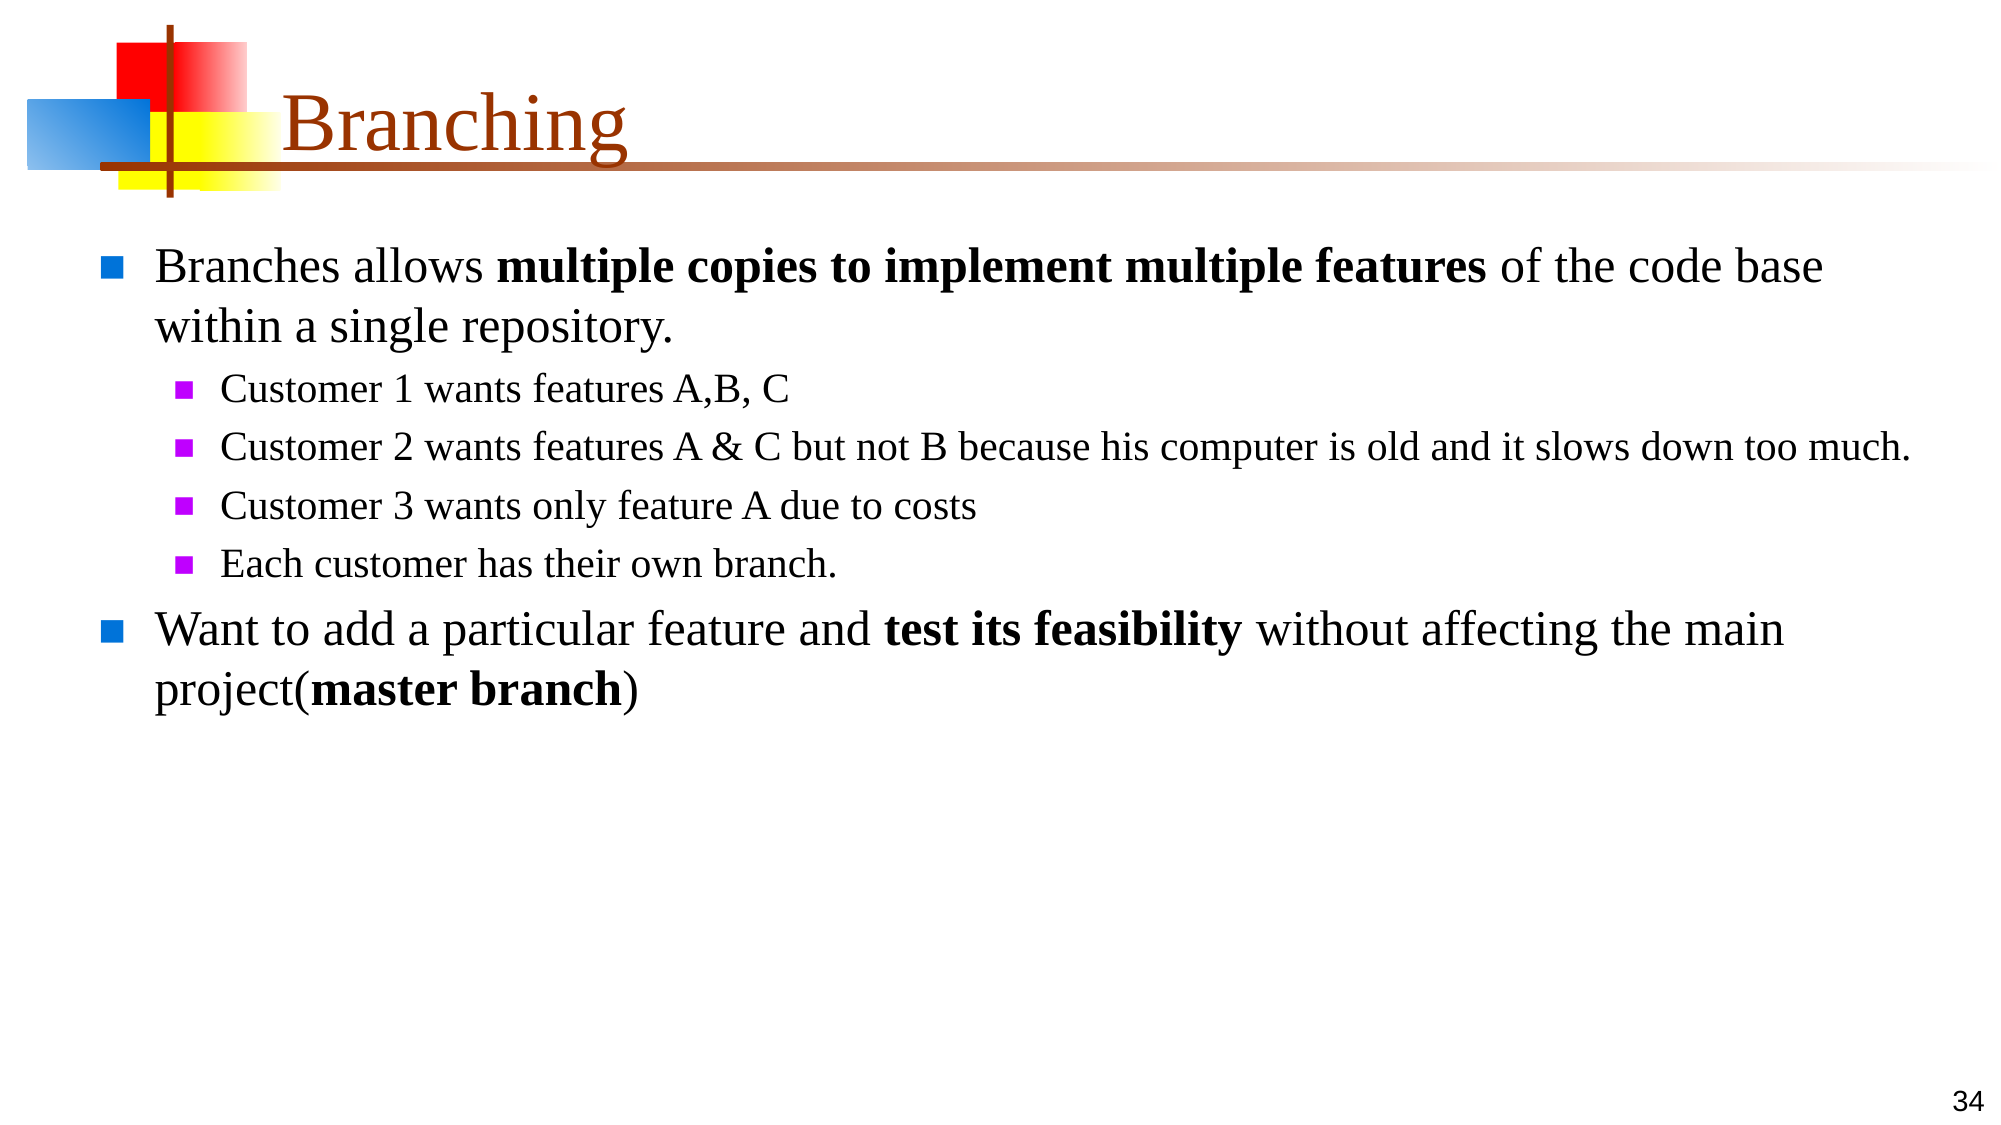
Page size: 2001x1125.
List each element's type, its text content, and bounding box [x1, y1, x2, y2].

list Branches allows multiple copies to implement multiple features of the code base within a single repository. Customer 1 wants features A,B, C Customer 2 wants features A & C but not B because his computer is old and it slows down too much. Customer 3 wants only feature A due to costs Each customer has their own branch. Want to add a particular feature and test its feasibility without affecting the main project(master branch) [83, 224, 1959, 1006]
text_box <number> [1583, 1049, 2000, 1125]
title Branching [266, 37, 1972, 175]
